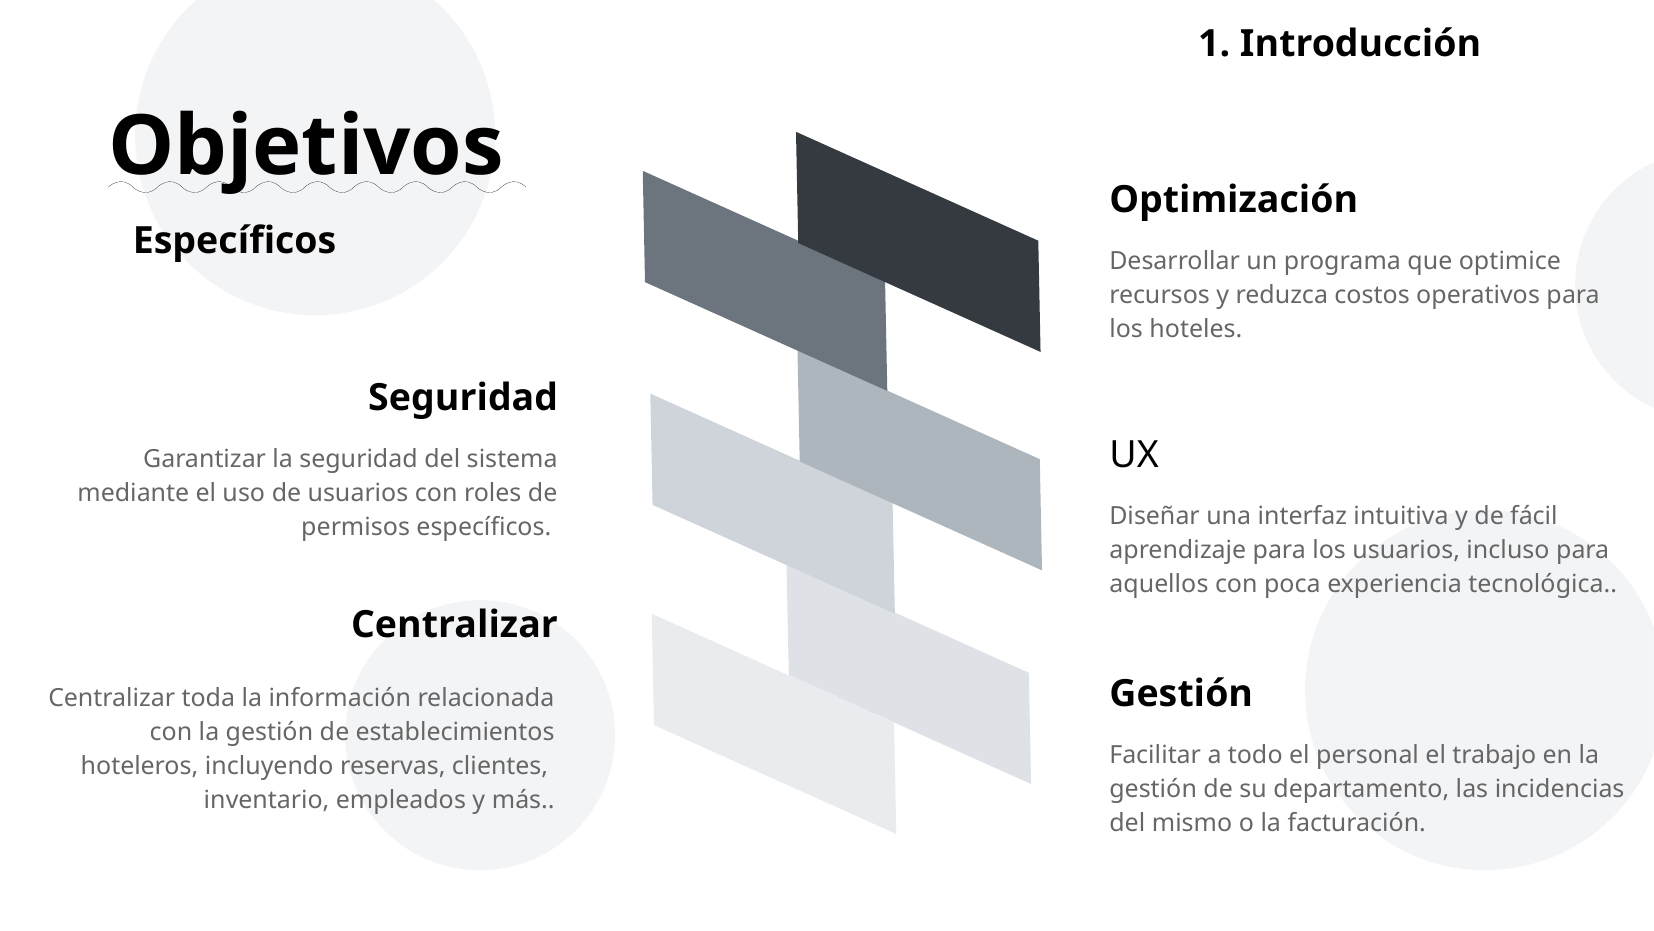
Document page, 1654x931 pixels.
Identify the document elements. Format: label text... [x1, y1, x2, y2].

text_box Gestión [1094, 659, 1425, 726]
text_box Centralizar toda la información relacionada con la gestión de establecimientos hoteleros, incluyendo reservas, clientes, inventario, empleados y más.. [15, 672, 571, 824]
text_box Optimización [1094, 165, 1425, 231]
text_box Garantizar la seguridad del sistema mediante el uso de usuarios con roles de permisos específicos. [18, 432, 574, 829]
text_box Objetivos [93, 78, 709, 207]
text_box 1. Introducción [1183, 9, 1625, 89]
text_box Específicos [118, 206, 677, 375]
text_box UX [1094, 420, 1425, 489]
text_box Seguridad [243, 375, 574, 429]
text_box Facilitar a todo el personal el trabajo en la gestión de su departamento, las incidencias del mismo o la facturación. [1094, 729, 1650, 853]
text_box Diseñar una interfaz intuitiva y de fácil aprendizaje para los usuarios, incluso para aquellos con poca experiencia tecnológica.. [1094, 490, 1650, 614]
text_box Desarrollar un programa que optimice recursos y reduzca costos operativos para los hoteles. [1094, 235, 1650, 358]
text_box Centralizar [243, 590, 574, 657]
